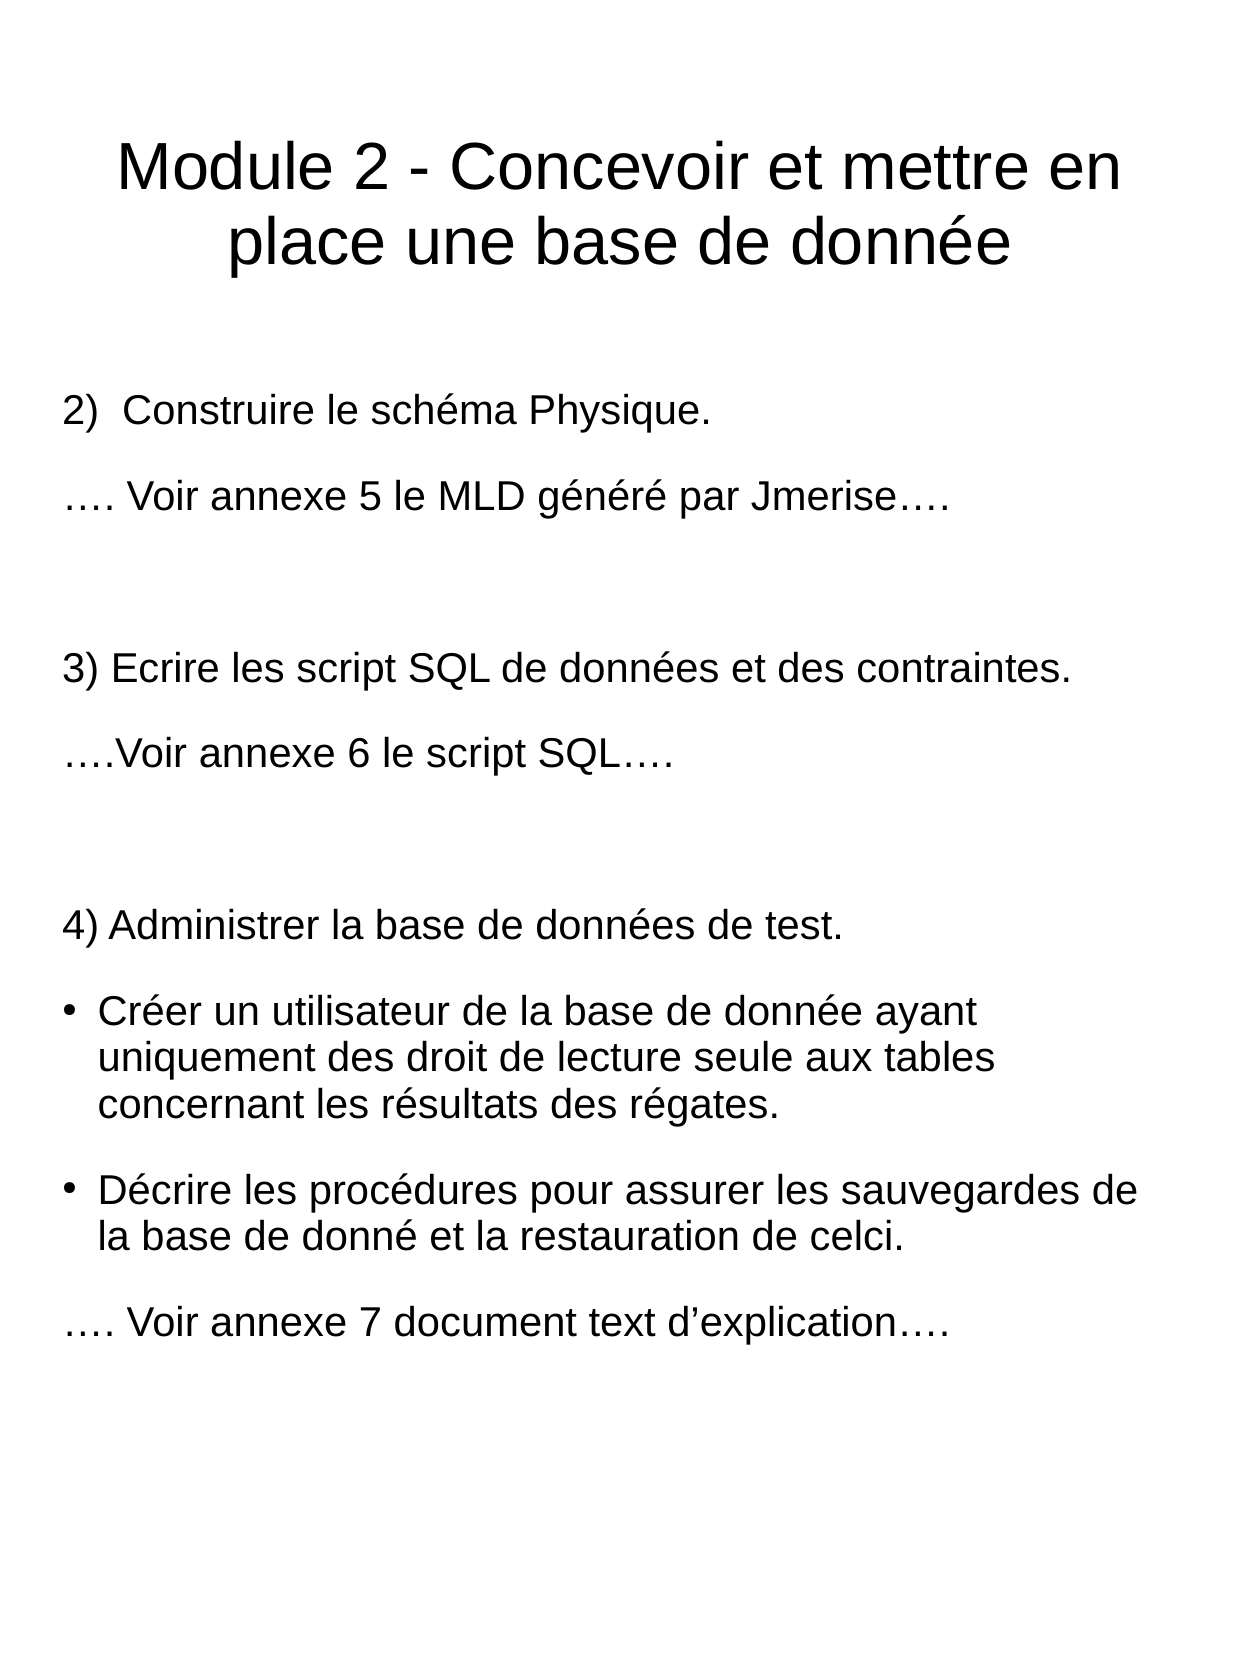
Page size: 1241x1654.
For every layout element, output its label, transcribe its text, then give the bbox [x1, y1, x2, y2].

title Module 2 - Concevoir et mettre en place une base de donnée [62, 65, 1179, 343]
list 2) Construire le schéma Physique. …. Voir annexe 5 le MLD généré par Jmerise…. 3) Ecrire les script SQL de données et des contraintes. ….Voir annexe 6 le script SQL…. 4) Administrer la base de données de test. Créer un utilisateur de la base de donnée ayant uniquement des droit de lecture seule aux tables concernant les résultats des régates. Décrire les procédures pour assurer les sauvegardes de la base de donné et la restauration de celci. …. Voir annexe 7 document text d’explication…. [62, 386, 1179, 1346]
